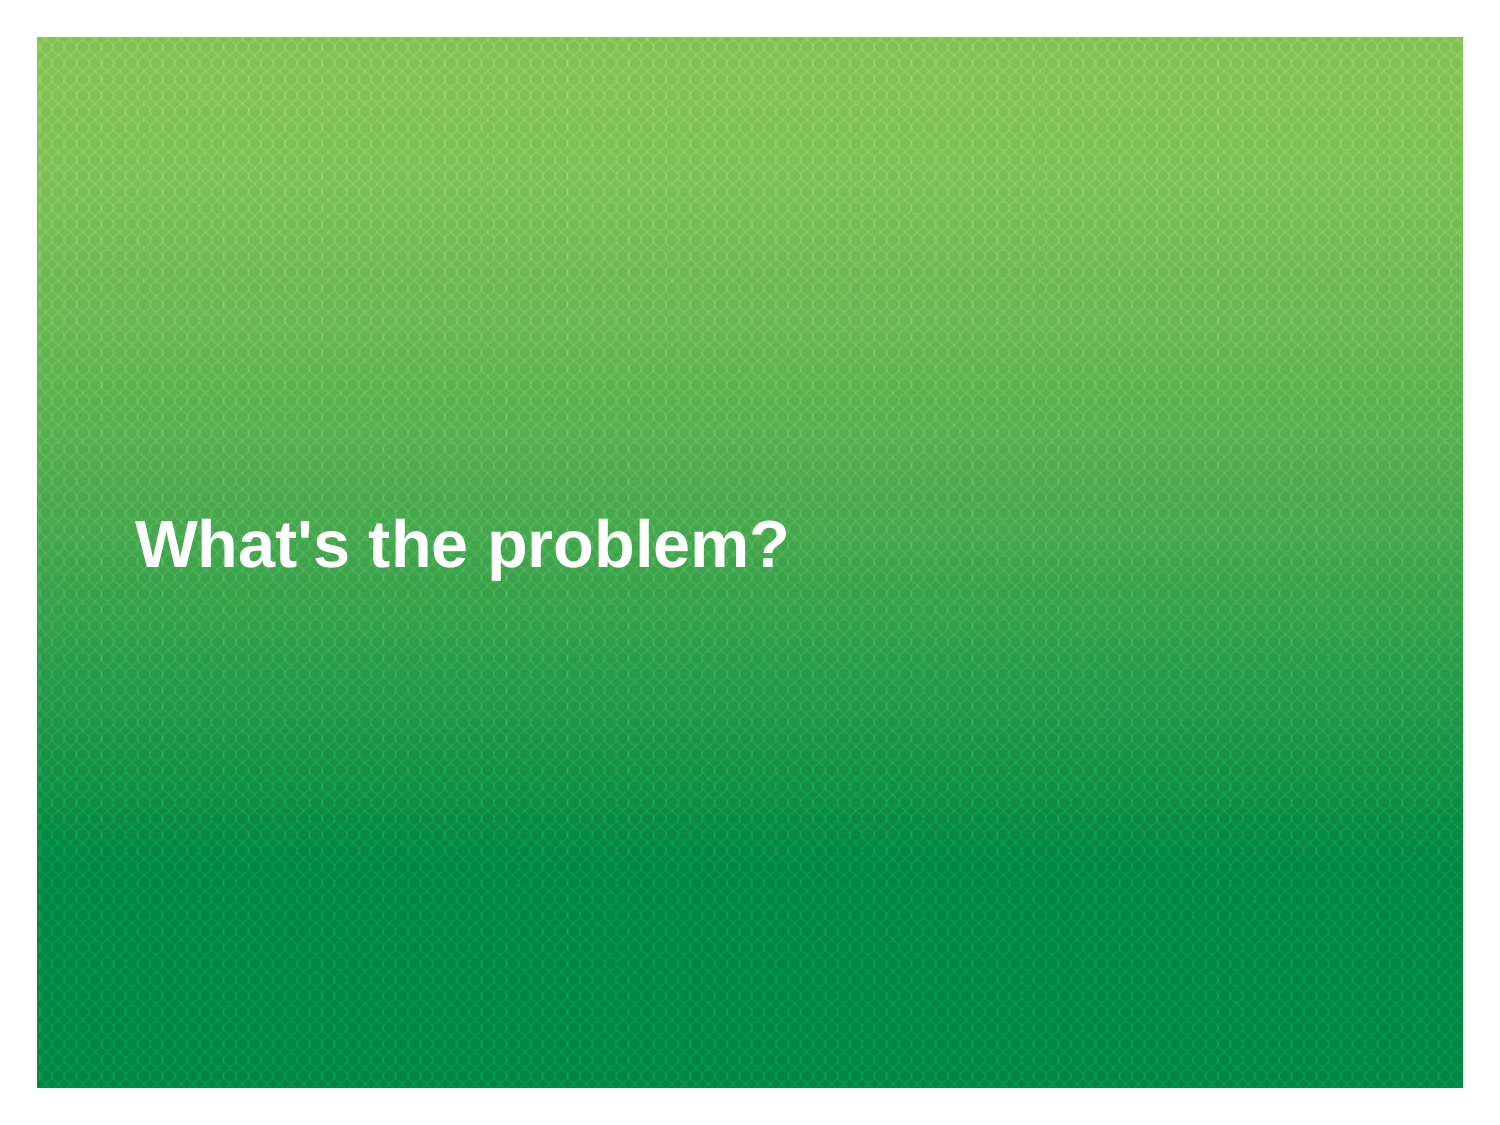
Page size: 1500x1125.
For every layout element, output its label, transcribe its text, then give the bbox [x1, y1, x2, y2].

title What's the problem? [135, 450, 1369, 638]
picture [37, 37, 1463, 1088]
